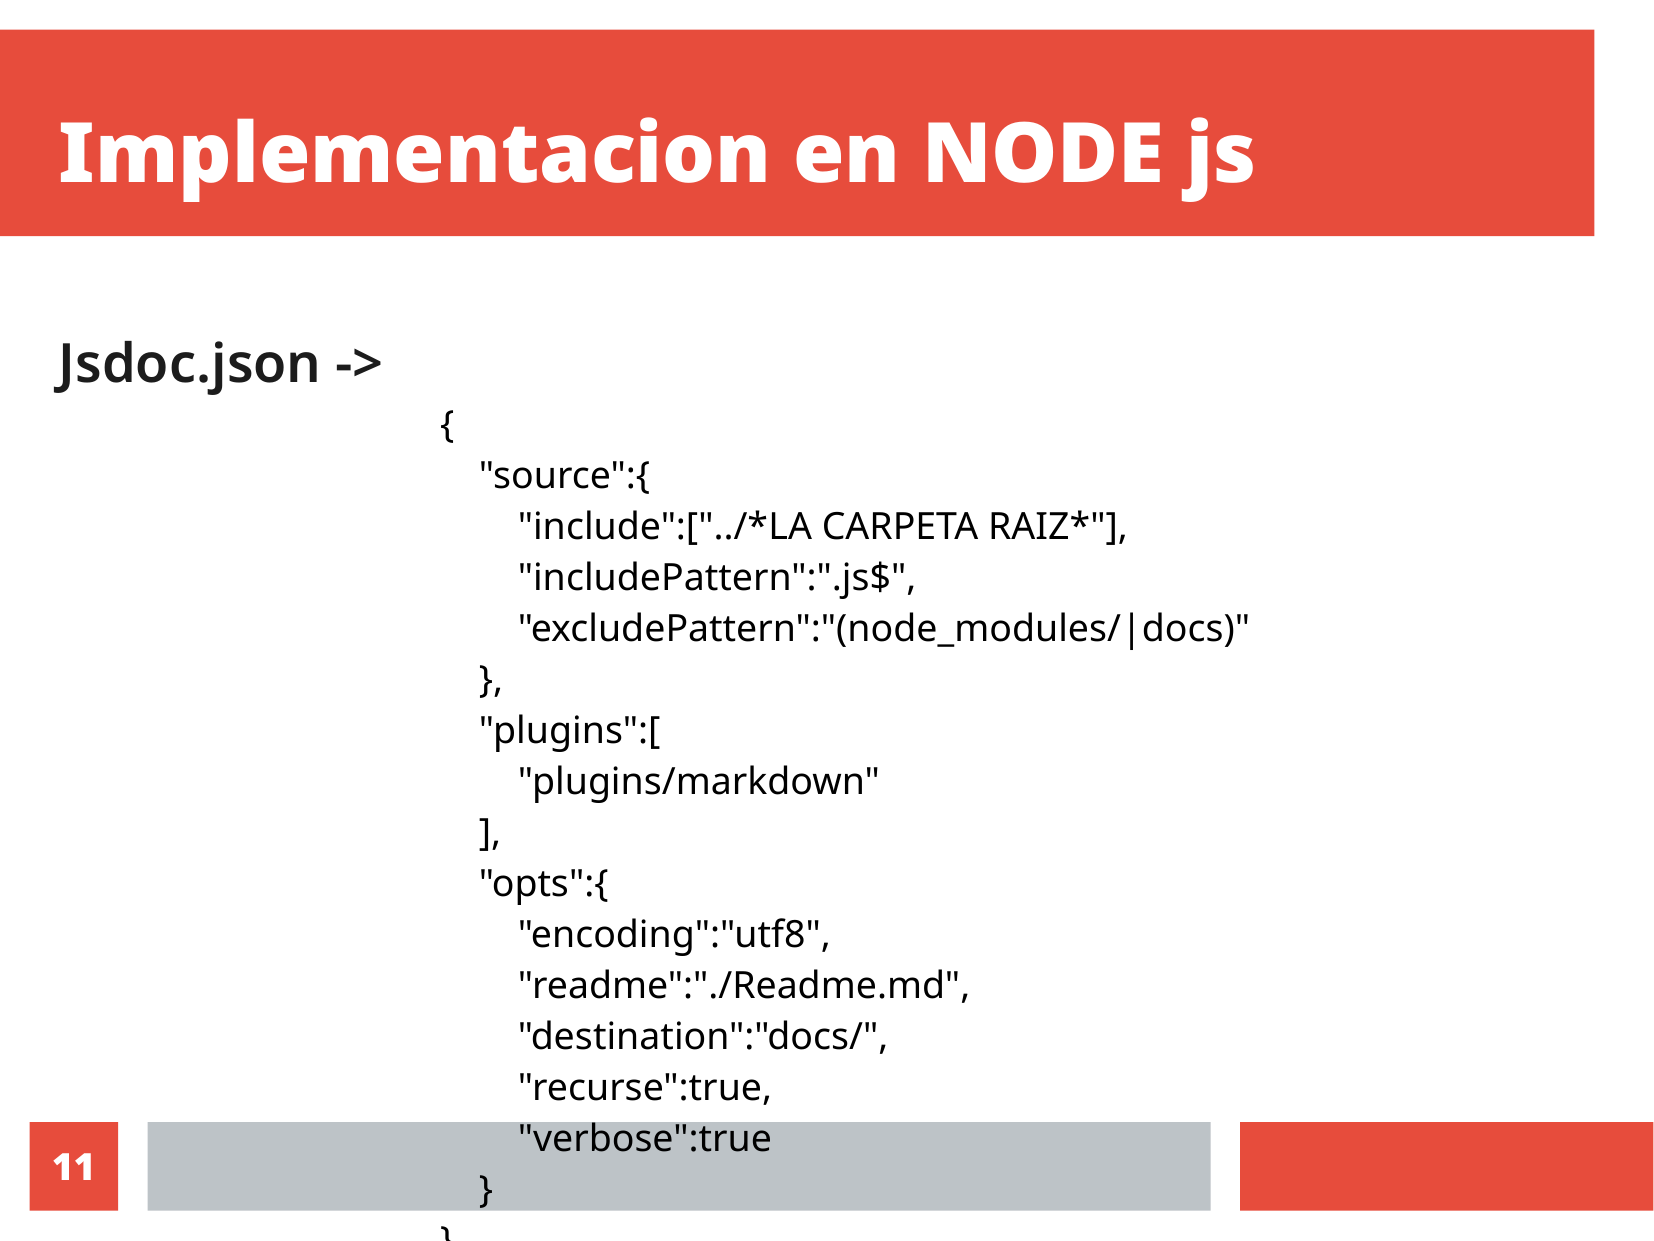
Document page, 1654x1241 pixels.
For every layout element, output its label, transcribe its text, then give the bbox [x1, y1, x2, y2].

list Jsdoc.json -> [59, 324, 1565, 1093]
title Implementacion en NODE js [59, 59, 1595, 207]
text_box { "source":{ "include":["../*LA CARPETA RAIZ*"], "includePattern":".js$", "excludePattern":"(node_modules/|docs)" }, "plugins":[ "plugins/markdown" ], "opts":{ "encoding":"utf8", "readme":"./Readme.md", "destination":"docs/", "recurse":true, "verbose":true } } [425, 389, 1213, 1107]
